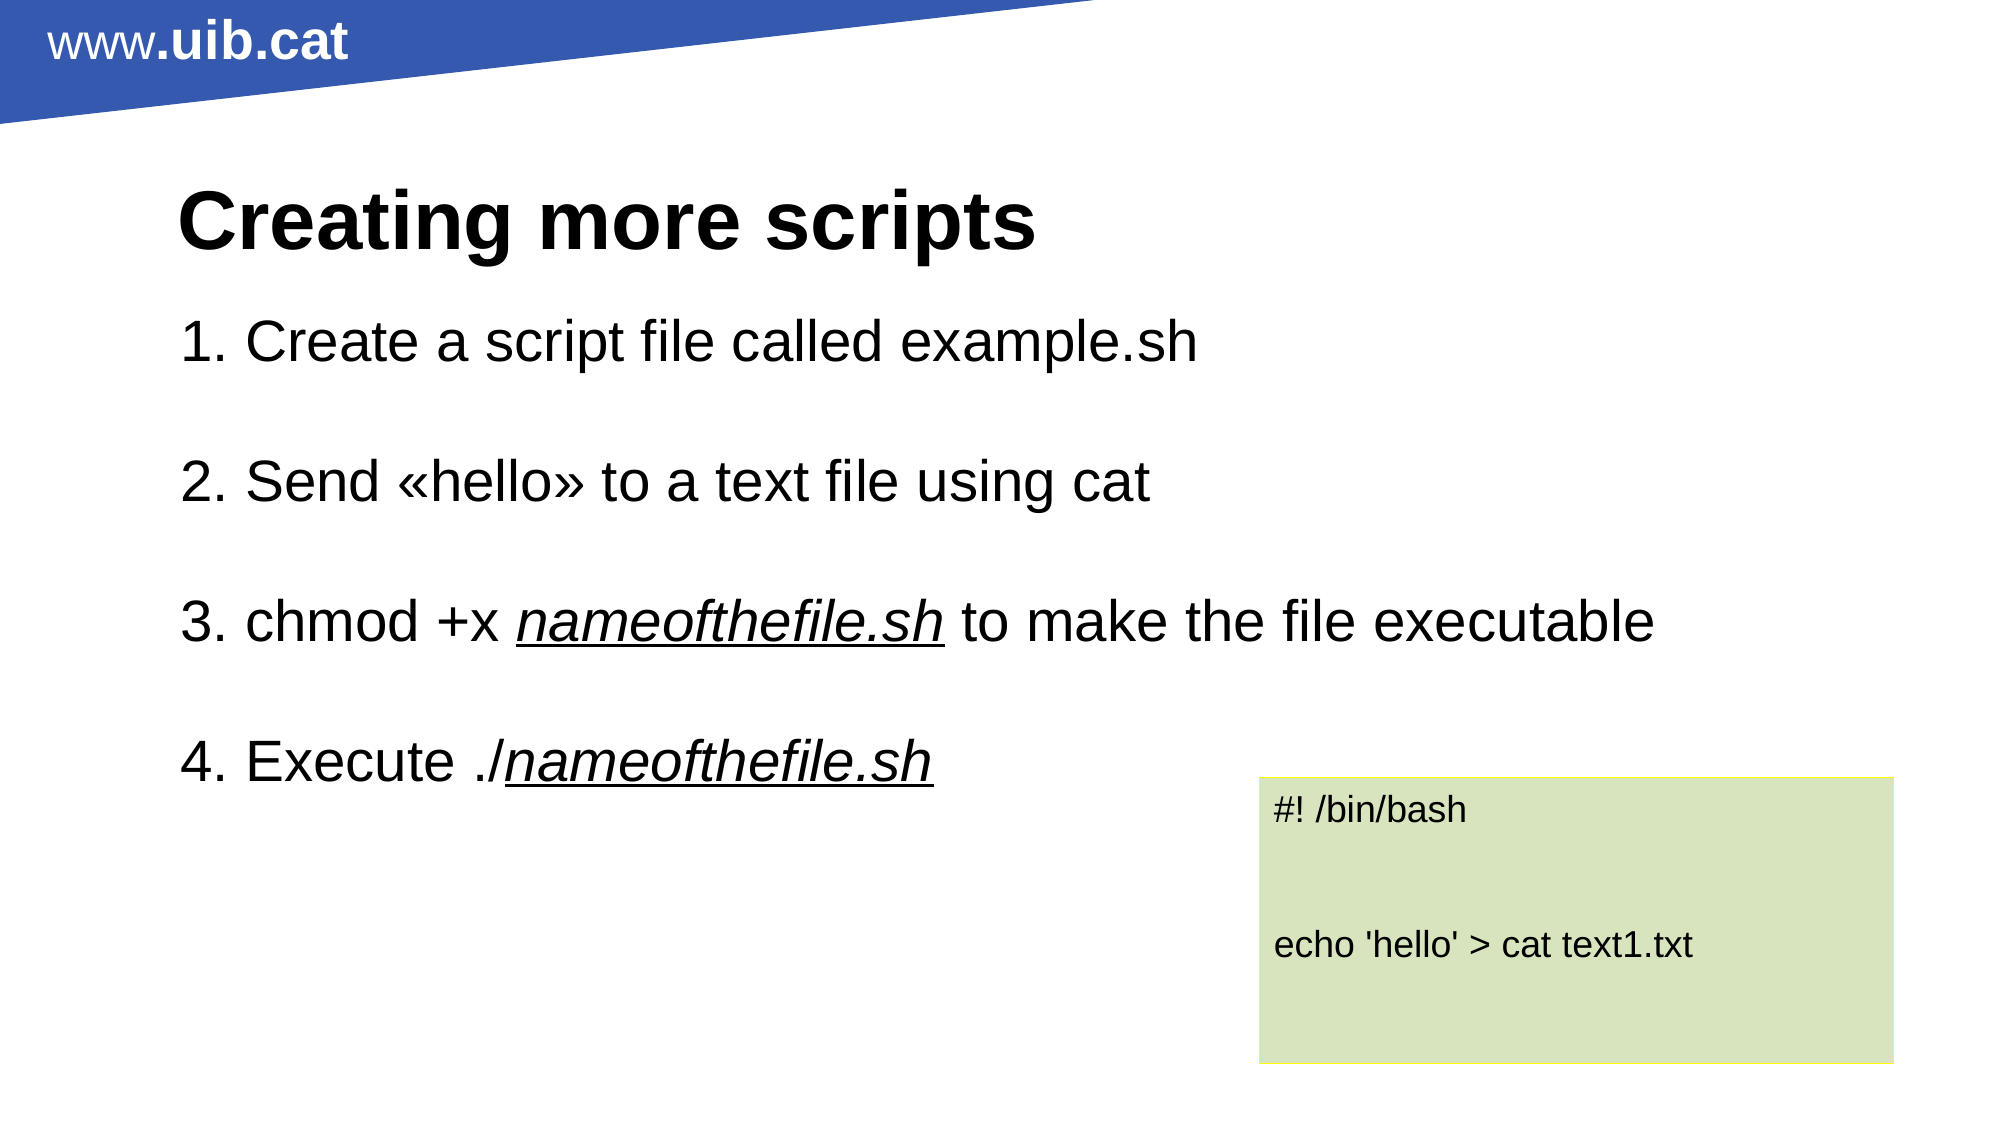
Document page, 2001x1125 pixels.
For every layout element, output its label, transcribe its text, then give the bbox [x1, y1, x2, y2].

text_box #! /bin/bash echo 'hello' > cat text1.txt [1259, 777, 1894, 1064]
text_box 1. Create a script file called example.sh 2. Send «hello» to a text file using cat 3. chmod +x nameofthefile.sh to make the file executable 4. Execute ./nameofthefile.sh [165, 295, 1894, 801]
text_box Creating more scripts [162, 159, 1552, 268]
